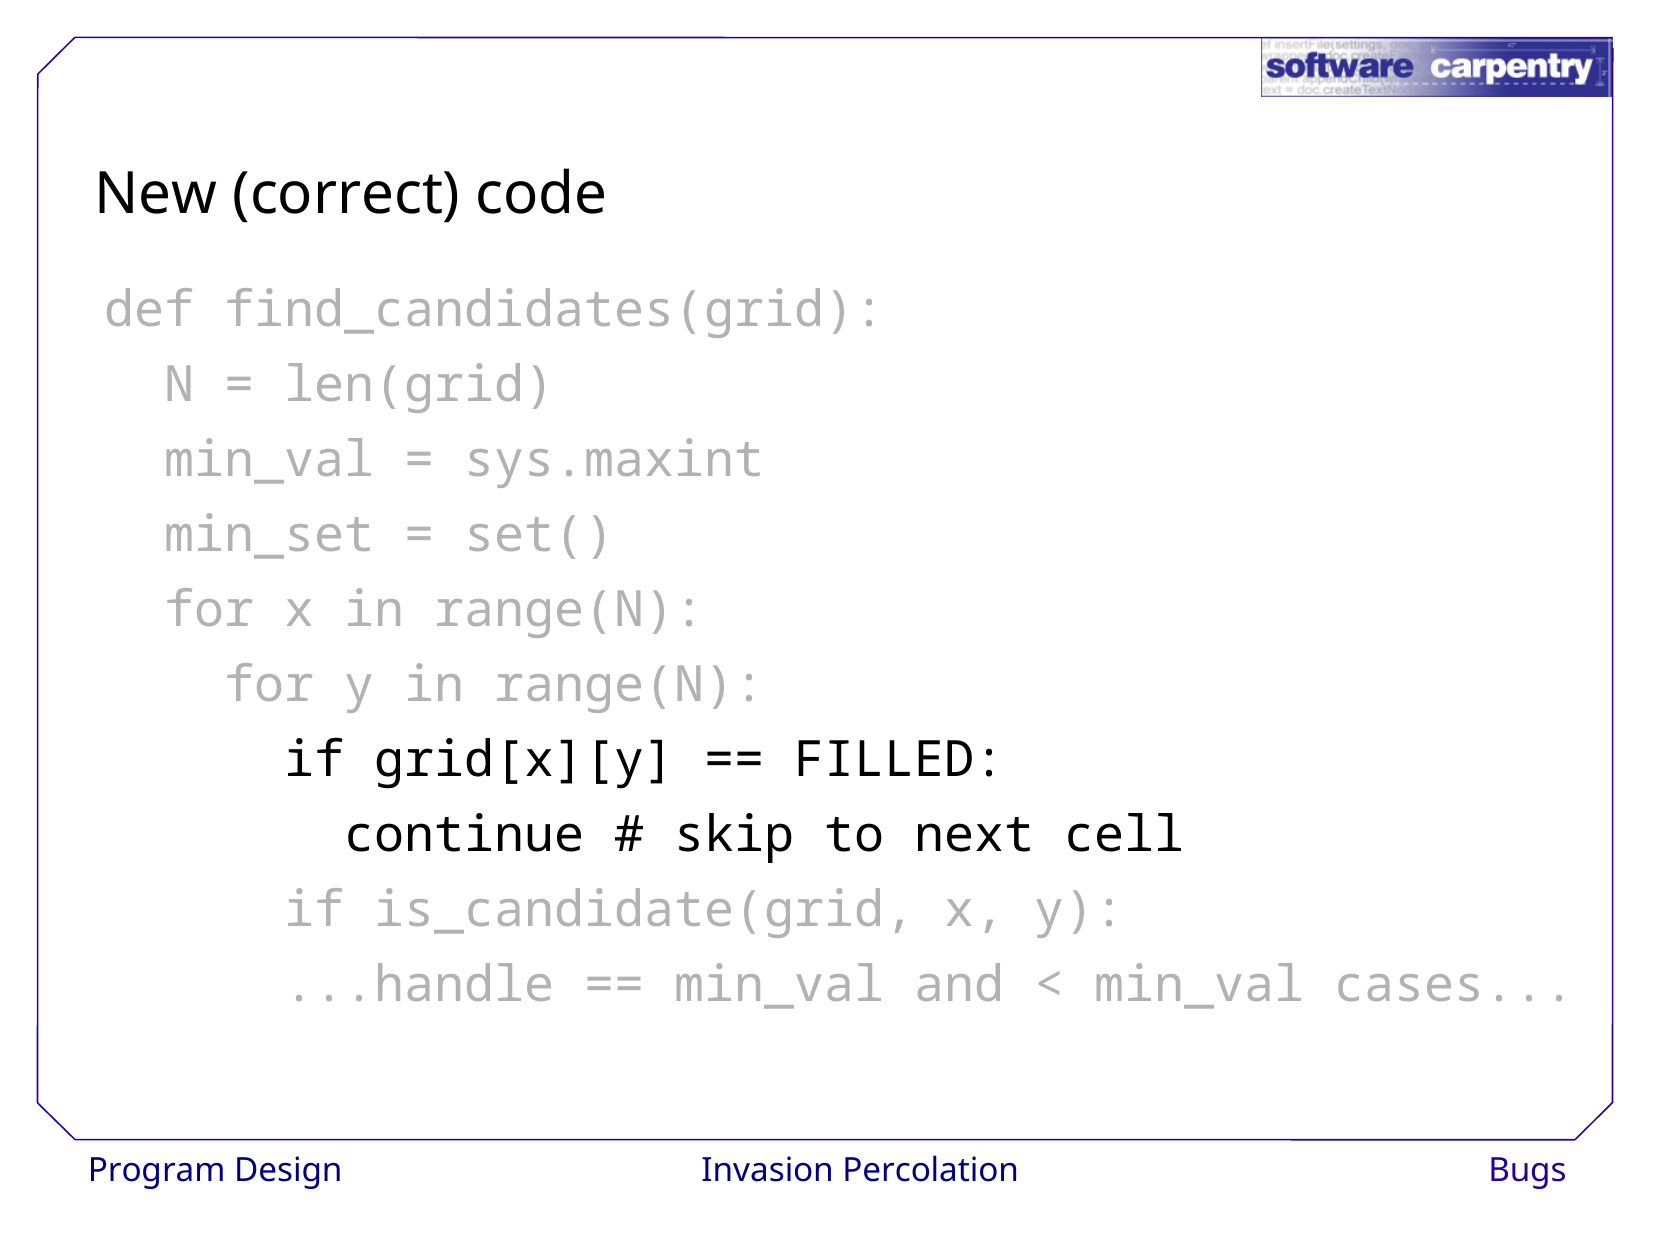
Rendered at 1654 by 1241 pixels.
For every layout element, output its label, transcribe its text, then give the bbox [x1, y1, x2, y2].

picture [1261, 39, 1613, 97]
text_box def find_candidates(grid): N = len(grid) min_val = sys.maxint min_set = set() for x in range(N): for y in range(N): if grid[x][y] == FILLED: continue # skip to next cell if is_candidate(grid, x, y): ...handle == min_val and < min_val cases... [89, 253, 1508, 1058]
text_box New (correct) code [79, 112, 773, 233]
